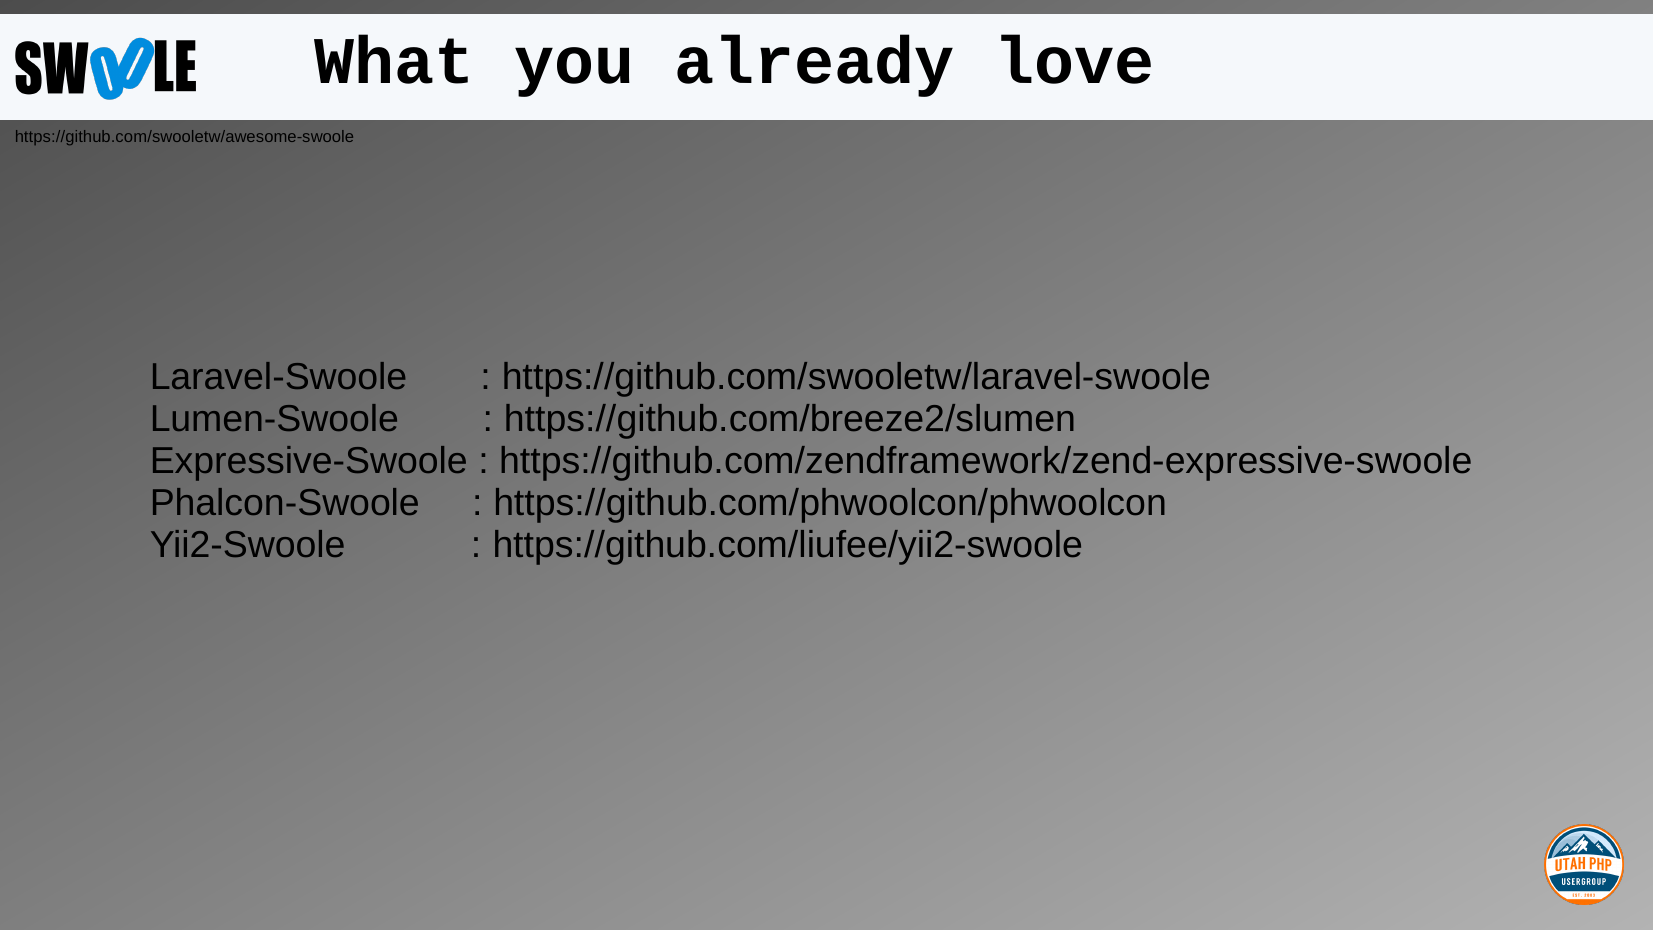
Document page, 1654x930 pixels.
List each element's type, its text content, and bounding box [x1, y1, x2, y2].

text_box Laravel-Swoole : https://github.com/swooletw/laravel-swoole Lumen-Swoole : https://github.com/breeze2/slumen Expressive-Swoole : https://github.com/zendframework/zend-expressive-swoole Phalcon-Swoole : https://github.com/phwoolcon/phwoolcon Yii2-Swoole : https://github.com/liufee/yii2-swoole [135, 348, 1591, 616]
text_box [0, 14, 15, 120]
text_box [196, 14, 1653, 120]
picture [15, 14, 196, 120]
picture [1544, 824, 1624, 905]
title What you already love [314, 14, 1586, 118]
text_box https://github.com/swooletw/awesome-swoole [0, 120, 976, 154]
